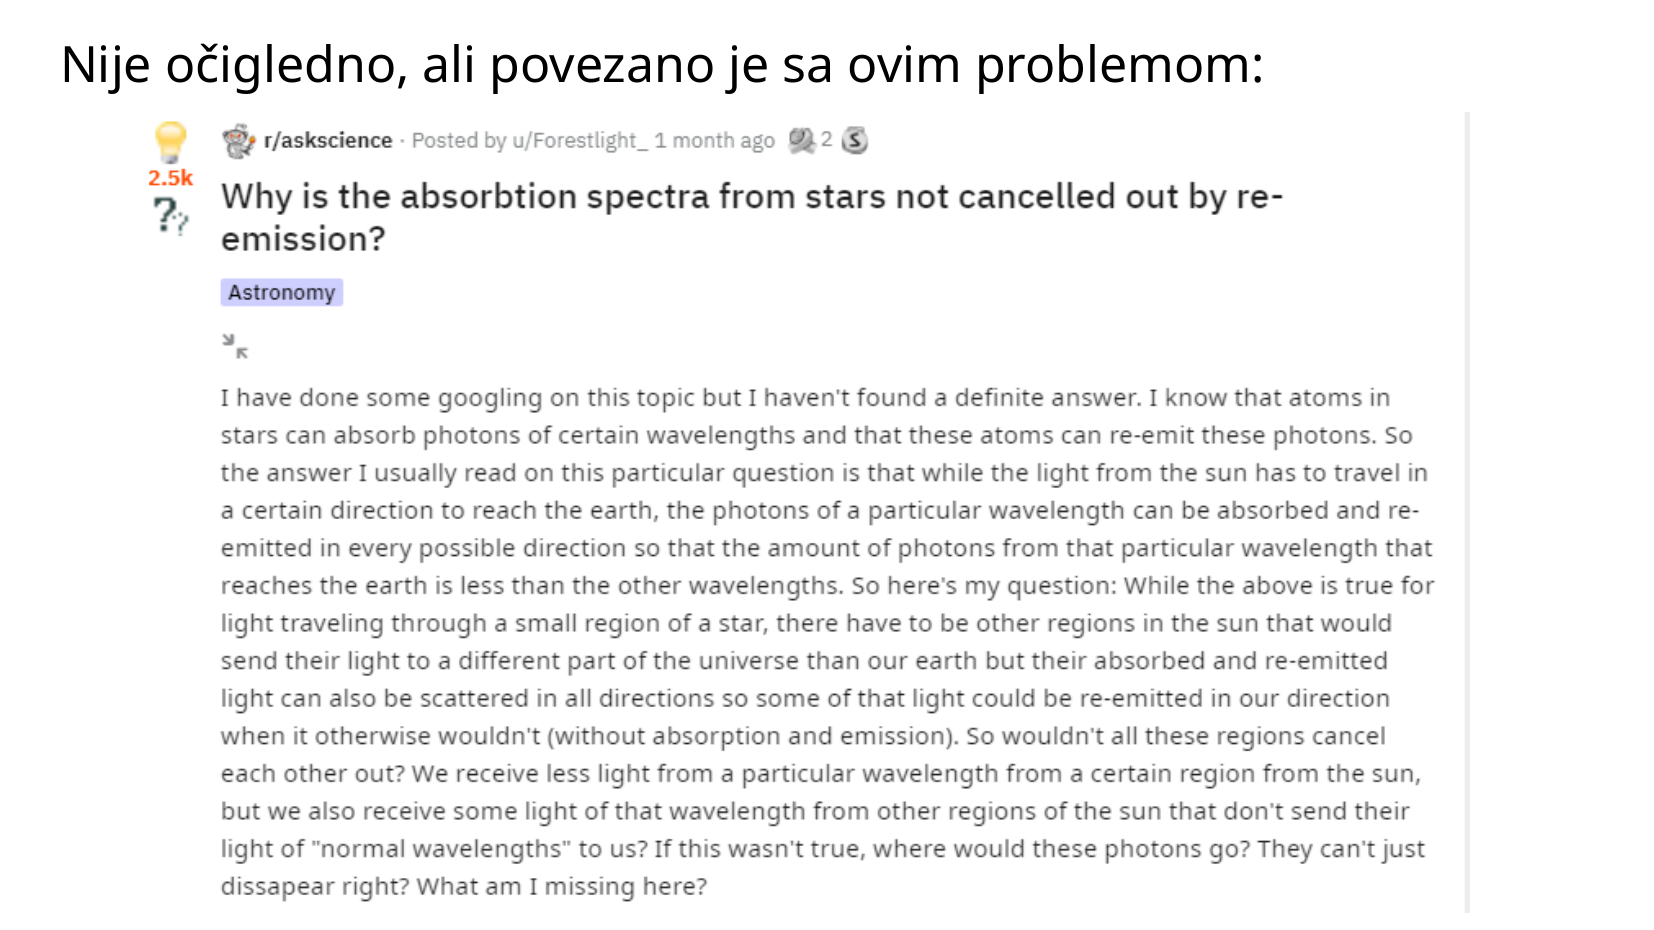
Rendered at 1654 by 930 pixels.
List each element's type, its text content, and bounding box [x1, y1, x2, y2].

picture [149, 112, 1470, 913]
title Nije očigledno, ali povezano je sa ovim problemom: [59, 13, 1648, 113]
